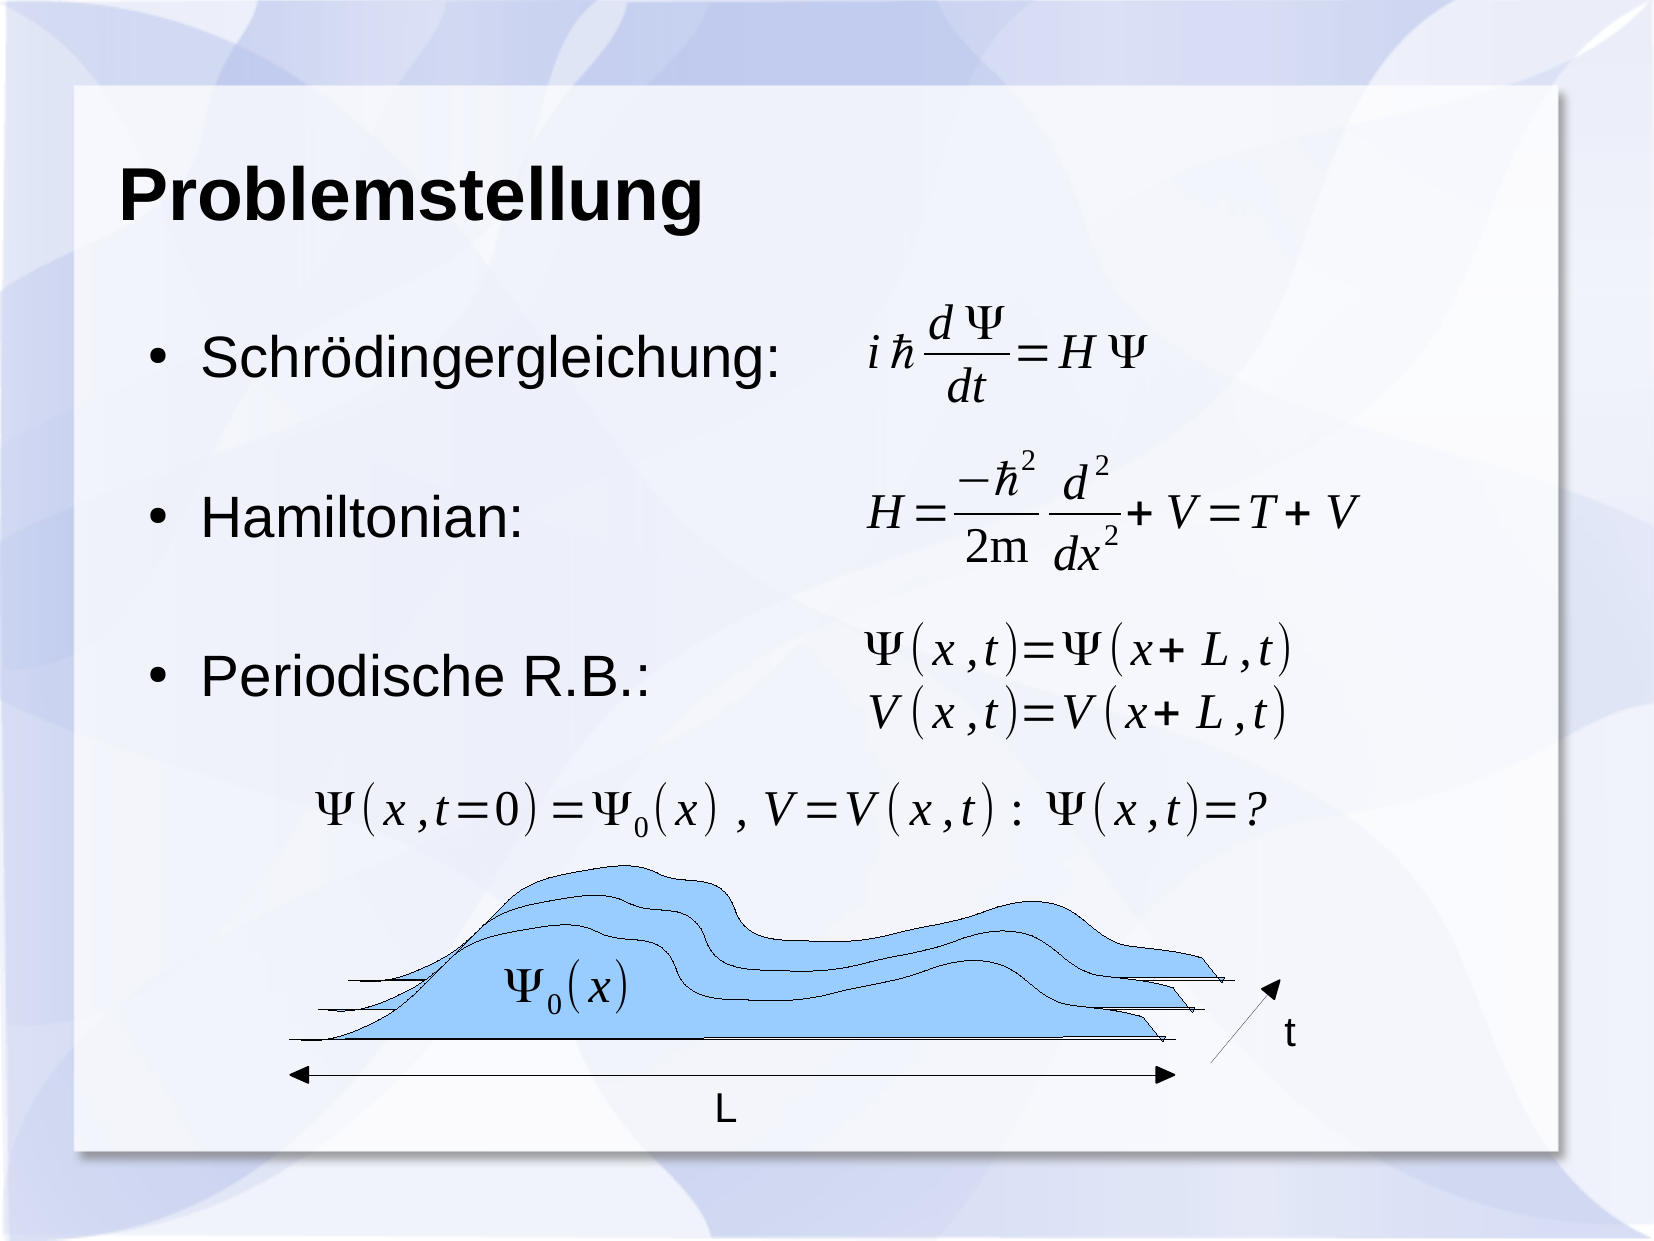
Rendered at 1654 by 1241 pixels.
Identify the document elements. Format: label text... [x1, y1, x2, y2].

chart [861, 295, 1154, 324]
picture [0, 0, 1654, 1241]
title Problemstellung [118, 90, 1536, 298]
text_box t [1269, 1001, 1311, 1063]
text_box [328, 865, 1225, 1039]
chart [856, 620, 1301, 744]
list Schrödingergleichung: Hamiltonian: Periodische R.B.: [129, 324, 1489, 975]
chart [856, 443, 1361, 581]
chart [496, 956, 638, 1021]
chart [307, 779, 1274, 844]
text_box L [699, 1077, 753, 1139]
